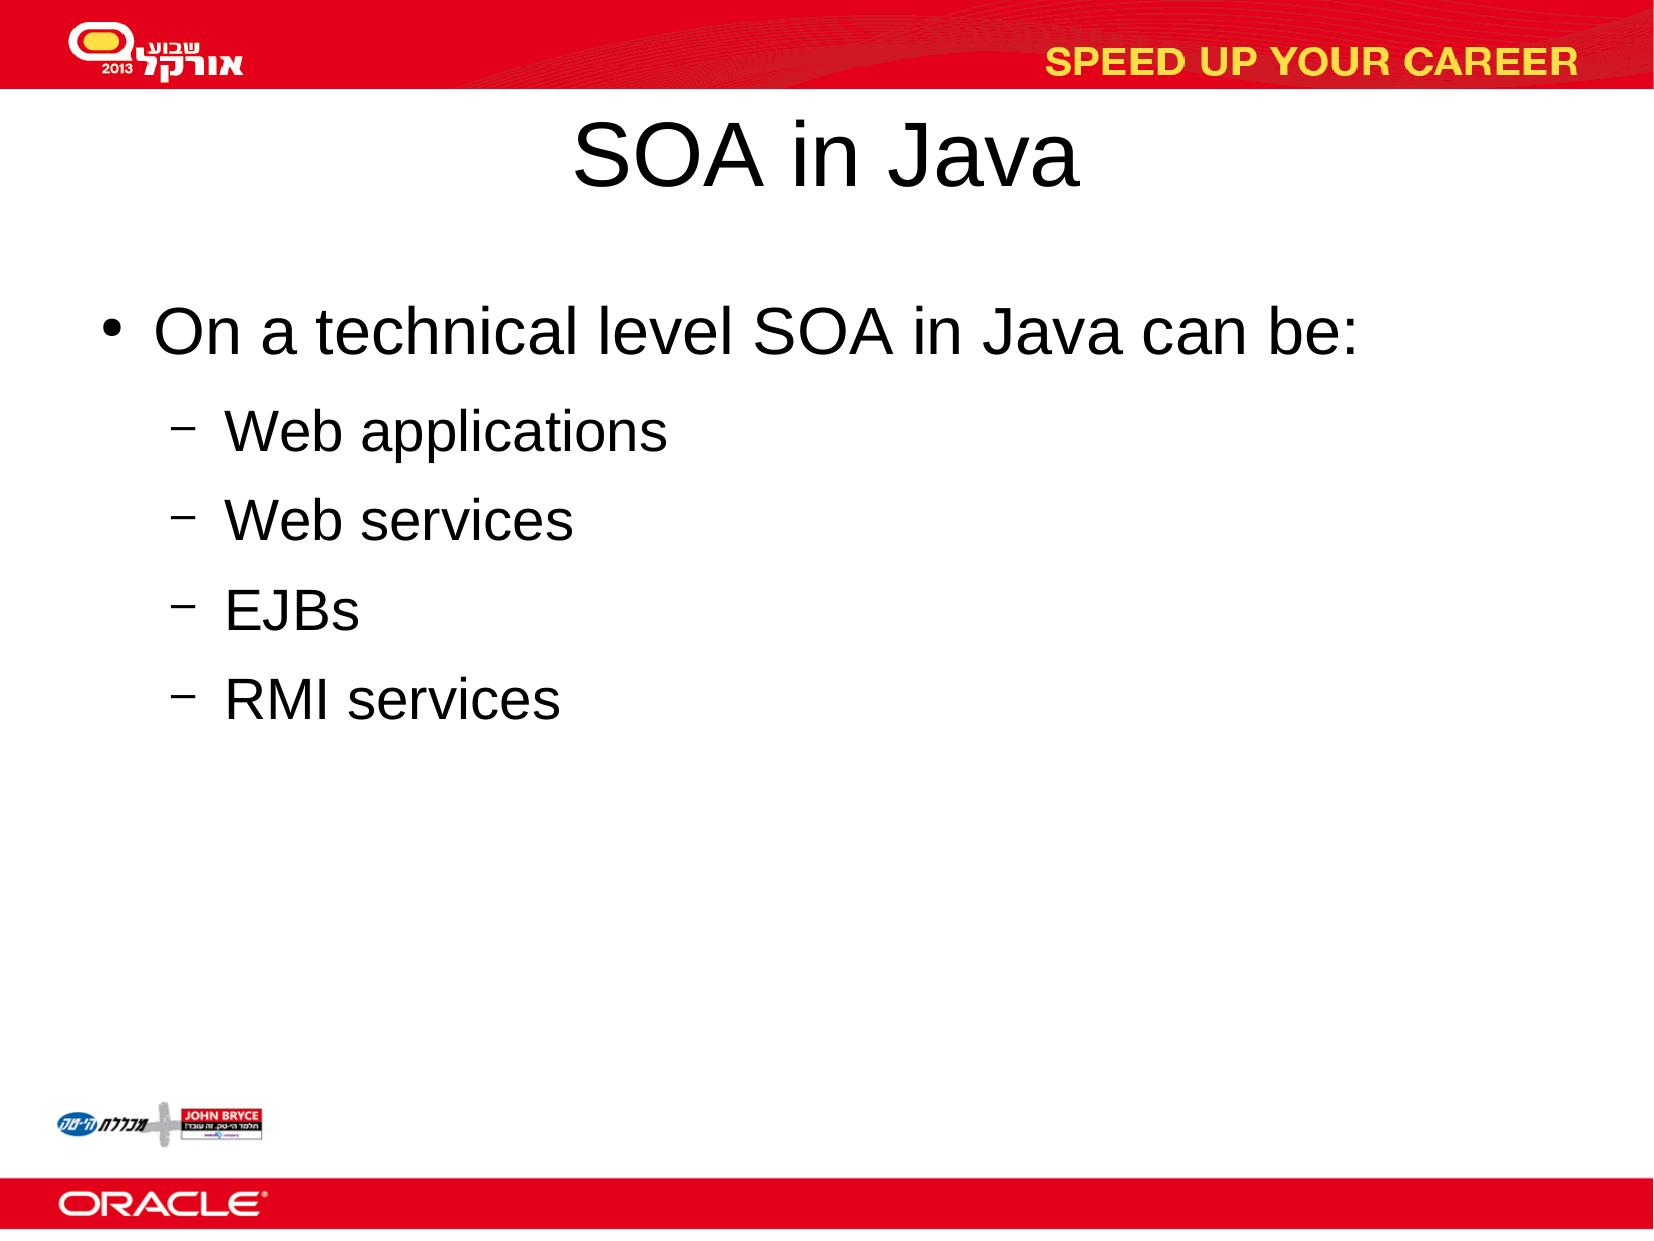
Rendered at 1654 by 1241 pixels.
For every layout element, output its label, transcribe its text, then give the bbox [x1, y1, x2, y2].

picture [0, 1087, 1653, 1240]
title SOA in Java [82, 49, 1571, 257]
picture [0, 0, 1654, 89]
list On a technical level SOA in Java can be: Web applications Web services EJBs RMI services [82, 290, 1538, 1010]
